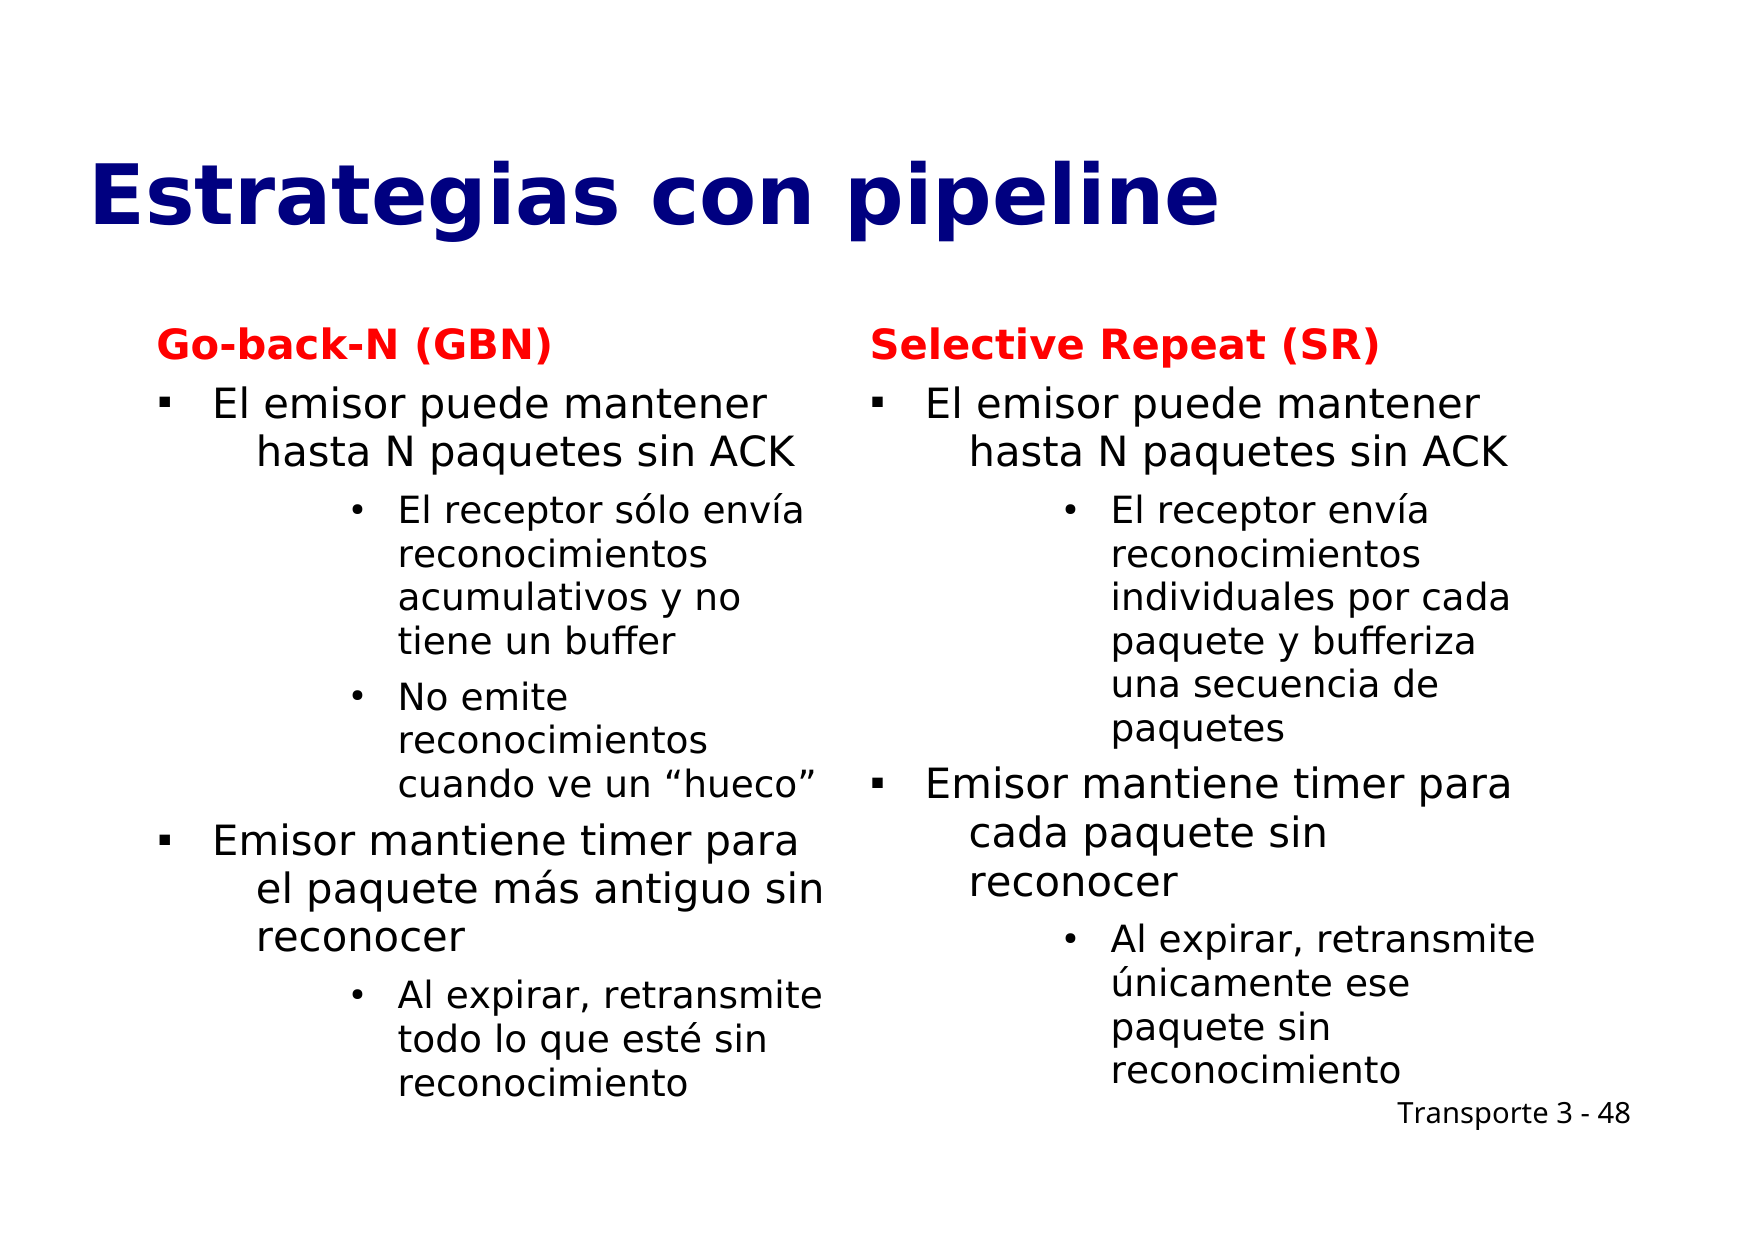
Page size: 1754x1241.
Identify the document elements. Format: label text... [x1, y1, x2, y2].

list Selective Repeat (SR) El emisor puede mantener hasta N paquetes sin ACK El receptor envía reconocimientos individuales por cada paquete y bufferiza una secuencia de paquetes Emisor mantiene timer para cada paquete sin reconocer Al expirar, retransmite únicamente ese paquete sin reconocimiento [866, 320, 1546, 1093]
list Go-back-N (GBN) El emisor puede mantener hasta N paquetes sin ACK El receptor sólo envía reconocimientos acumulativos y no tiene un buffer No emite reconocimientos cuando ve un “hueco” Emisor mantiene timer para el paquete más antiguo sin reconocer Al expirar, retransmite todo lo que esté sin reconocimiento [154, 320, 833, 1105]
title Estrategias con pipeline [88, 95, 1654, 298]
